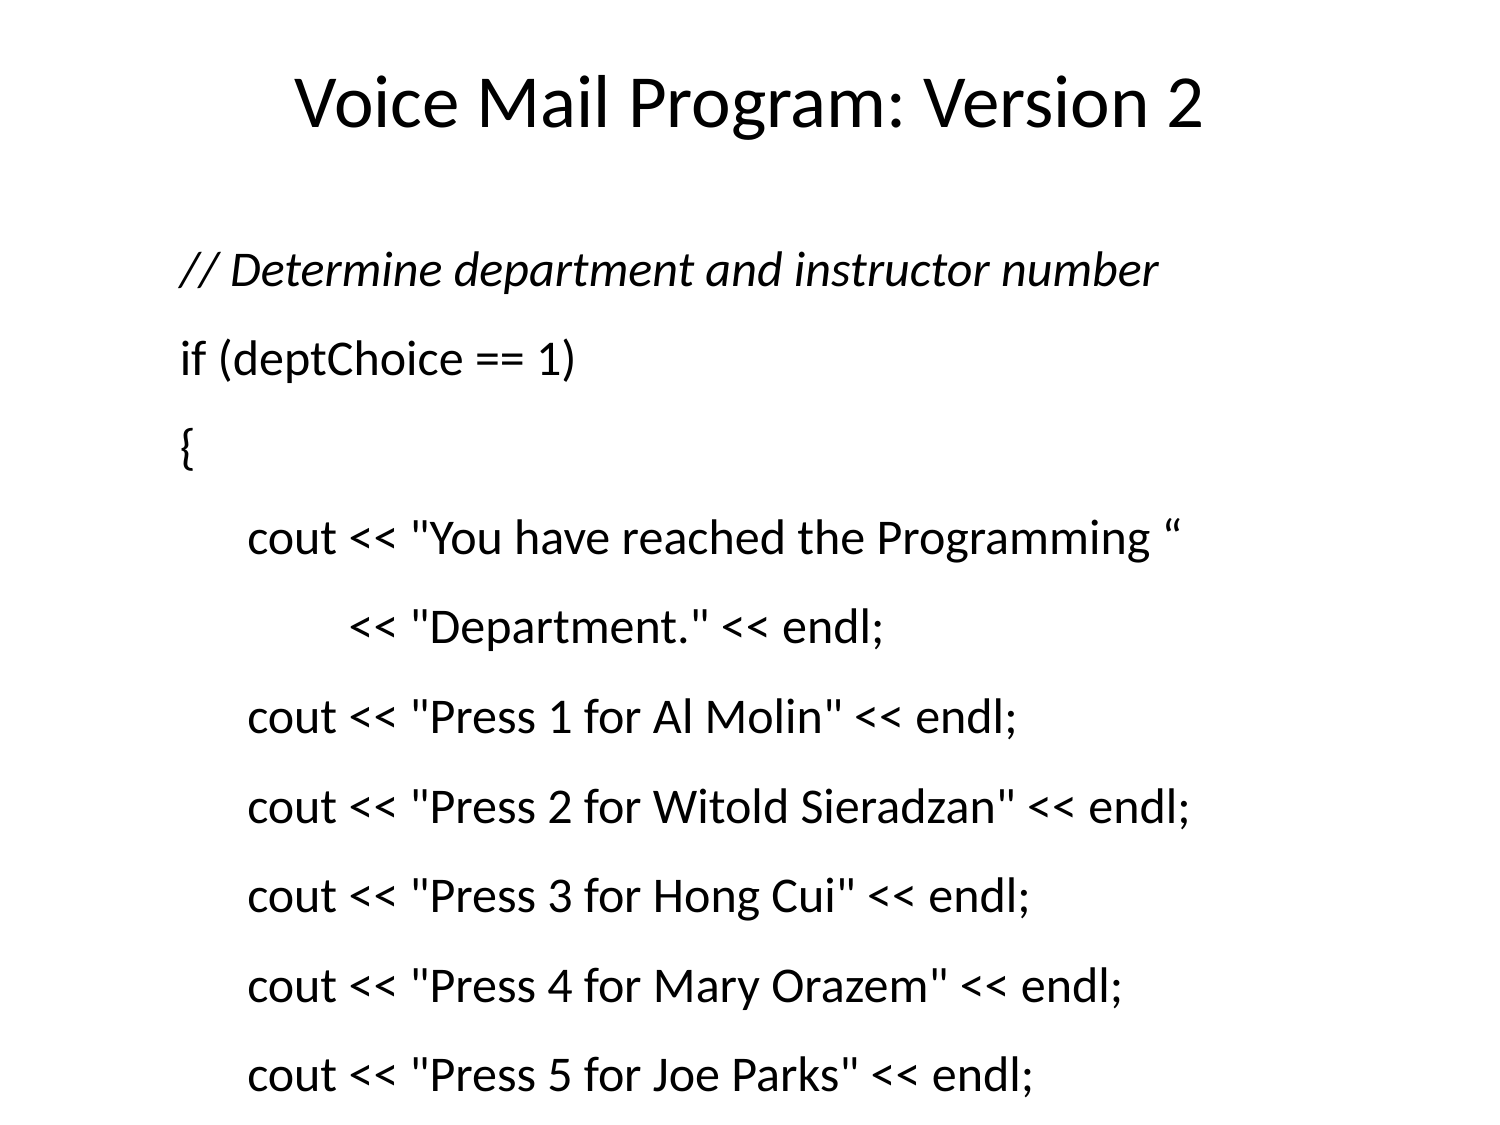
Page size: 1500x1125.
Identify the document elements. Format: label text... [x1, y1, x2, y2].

title Voice Mail Program: Version 2 [75, 45, 1425, 228]
list // Determine department and instructor number if (deptChoice == 1) { cout << "You have reached the Programming “ << "Department." << endl; cout << "Press 1 for Al Molin" << endl; cout << "Press 2 for Witold Sieradzan" << endl; cout << "Press 3 for Hong Cui" << endl; cout << "Press 4 for Mary Orazem" << endl; cout << "Press 5 for Joe Parks" << endl; cout << "Press any other number to go to the secretary“ << endl; cin >> instChoice; [75, 228, 1450, 1063]
